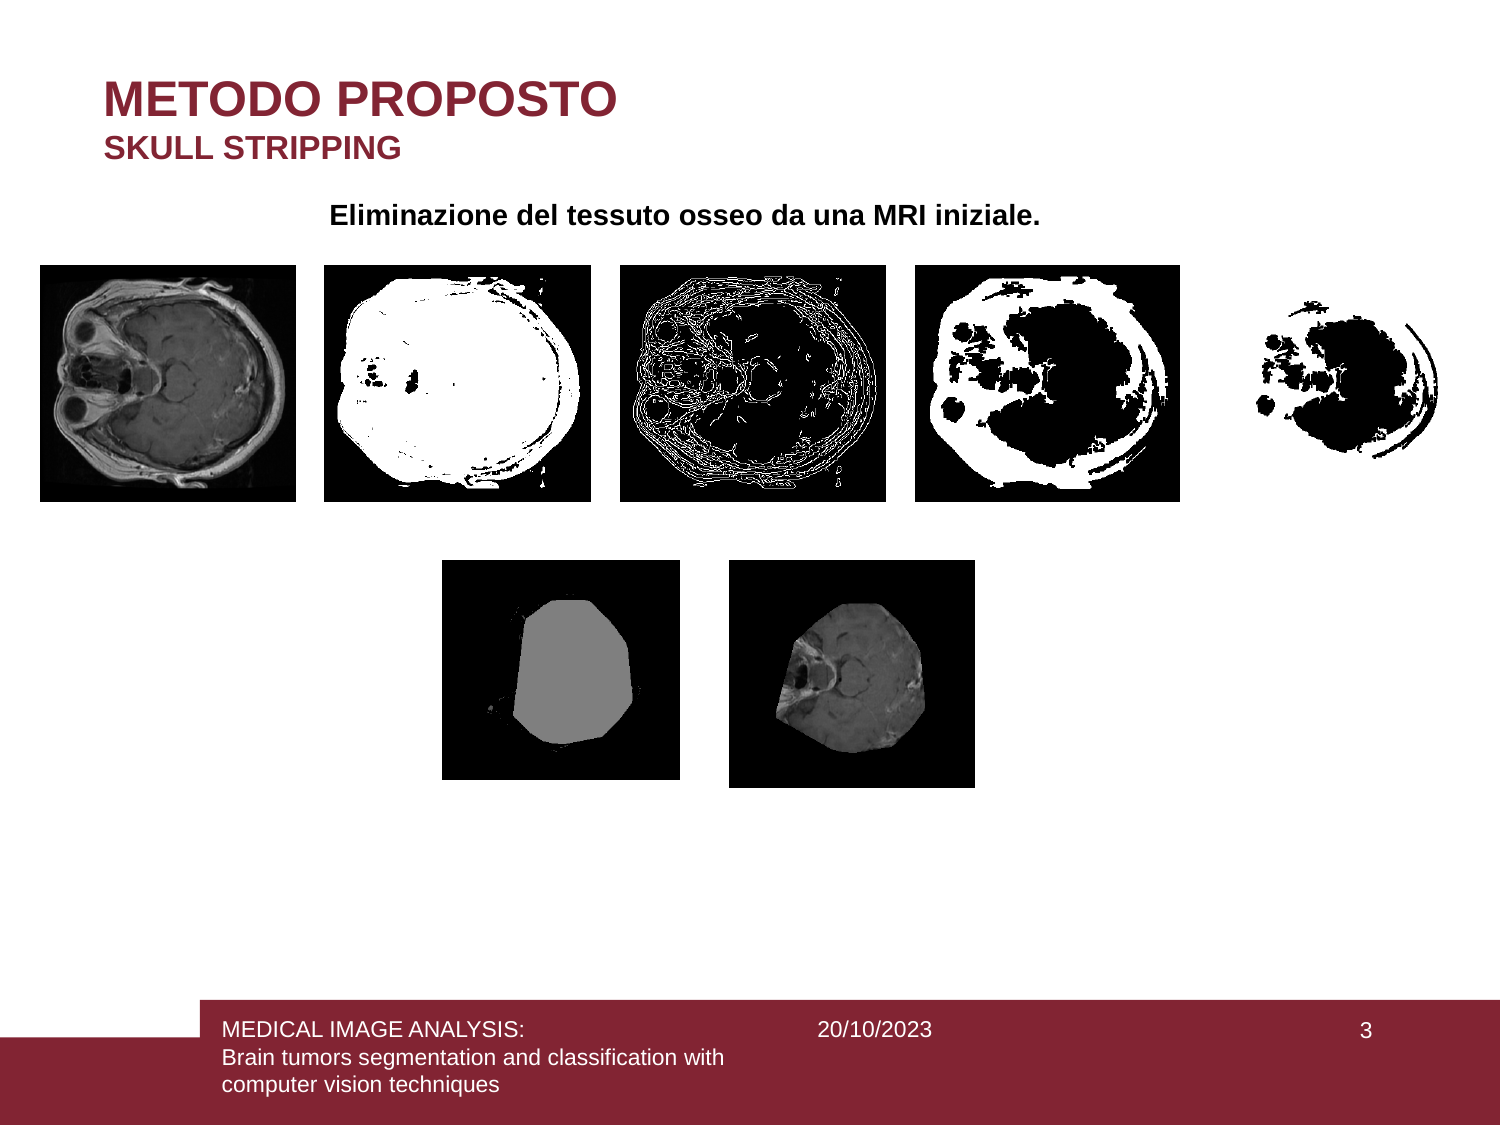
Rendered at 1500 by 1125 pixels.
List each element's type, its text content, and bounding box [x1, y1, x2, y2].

text_box MEDICAL IMAGE ANALYSIS: Brain tumors segmentation and classification with computer vision techniques [206, 1007, 768, 1105]
picture [620, 265, 886, 502]
title METODO PROPOSTO SKULL STRIPPING [88, 59, 1329, 142]
picture [915, 265, 1180, 502]
picture [1200, 265, 1477, 505]
picture [442, 560, 680, 780]
text_box 20/10/2023 [802, 1007, 1083, 1050]
picture [324, 265, 591, 502]
text_box Eliminazione del tessuto osseo da una MRI iniziale. [314, 188, 1123, 237]
picture [40, 265, 296, 502]
picture [729, 560, 975, 788]
slide_number <number> [1074, 1008, 1388, 1084]
